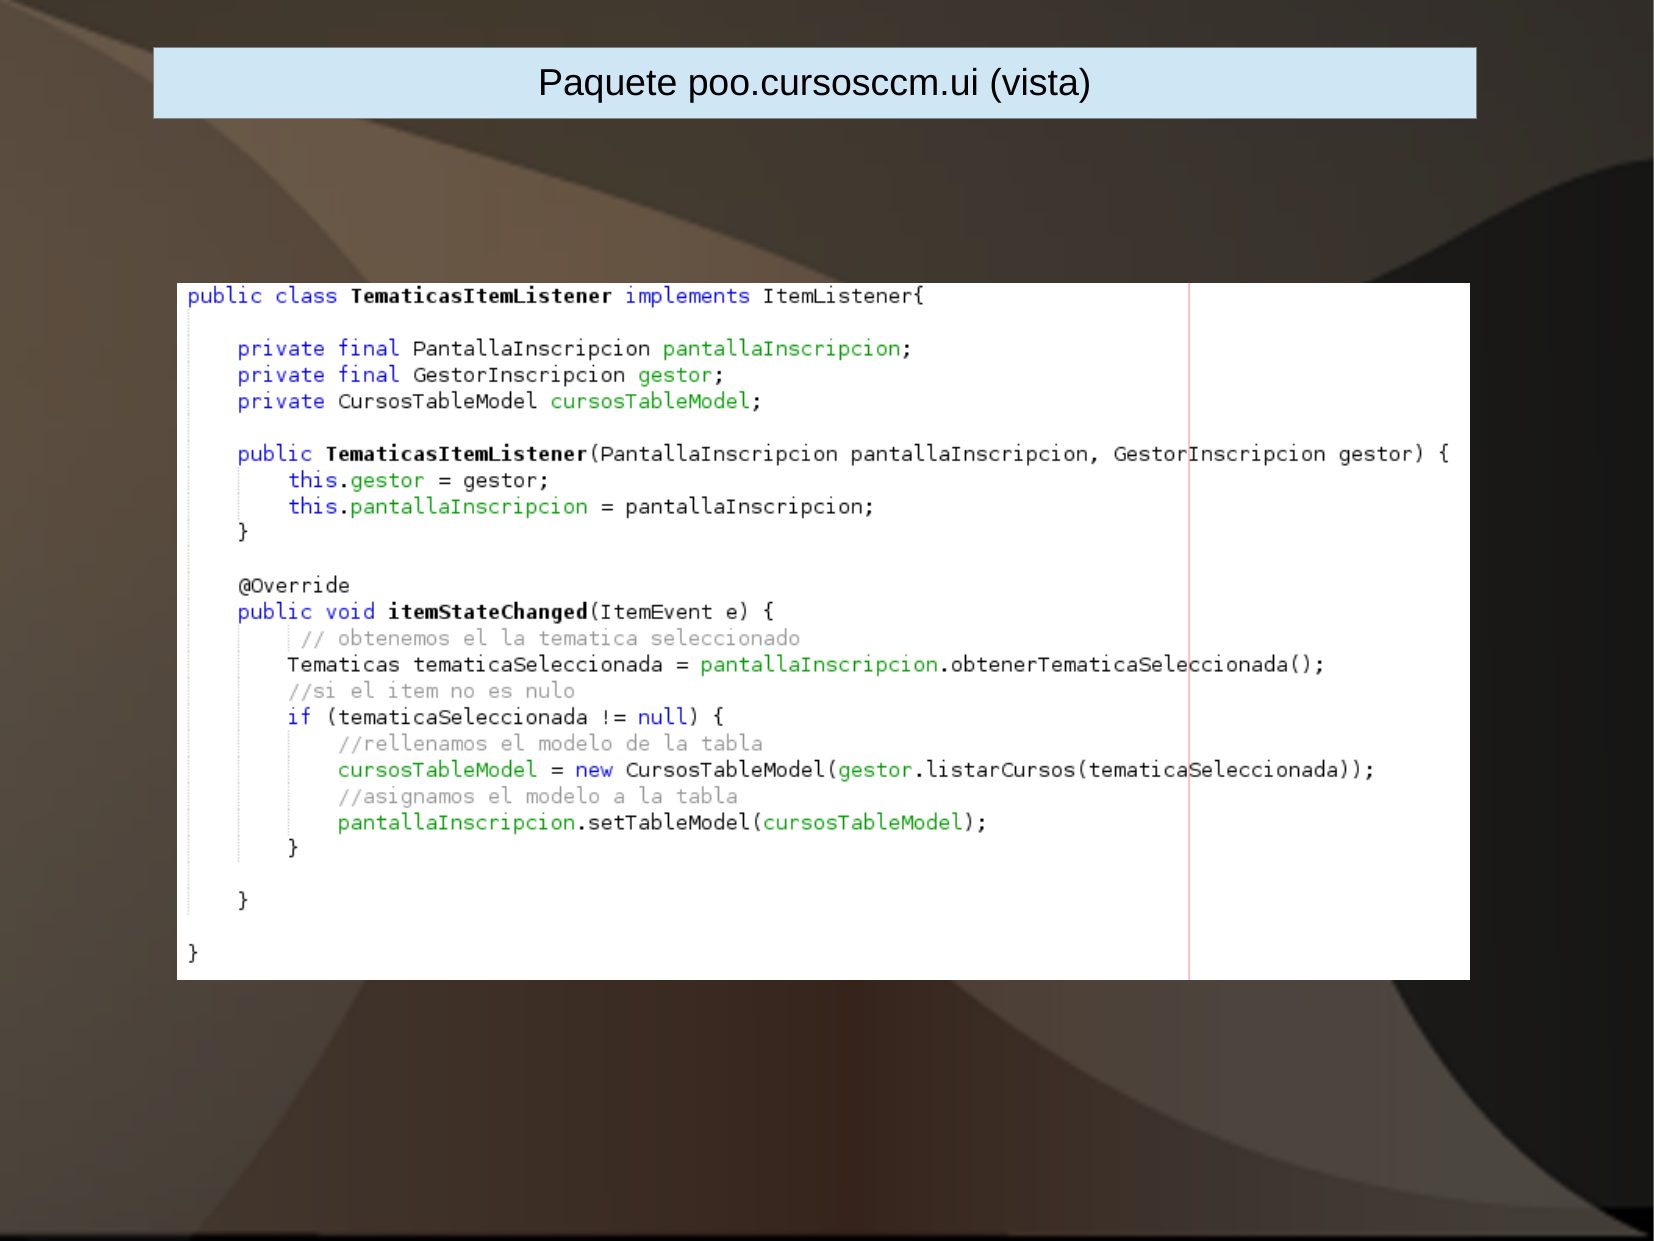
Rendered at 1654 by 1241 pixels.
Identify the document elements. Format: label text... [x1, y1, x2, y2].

picture [0, 0, 1654, 1241]
text_box Paquete poo.cursosccm.ui (vista) [153, 47, 1477, 119]
